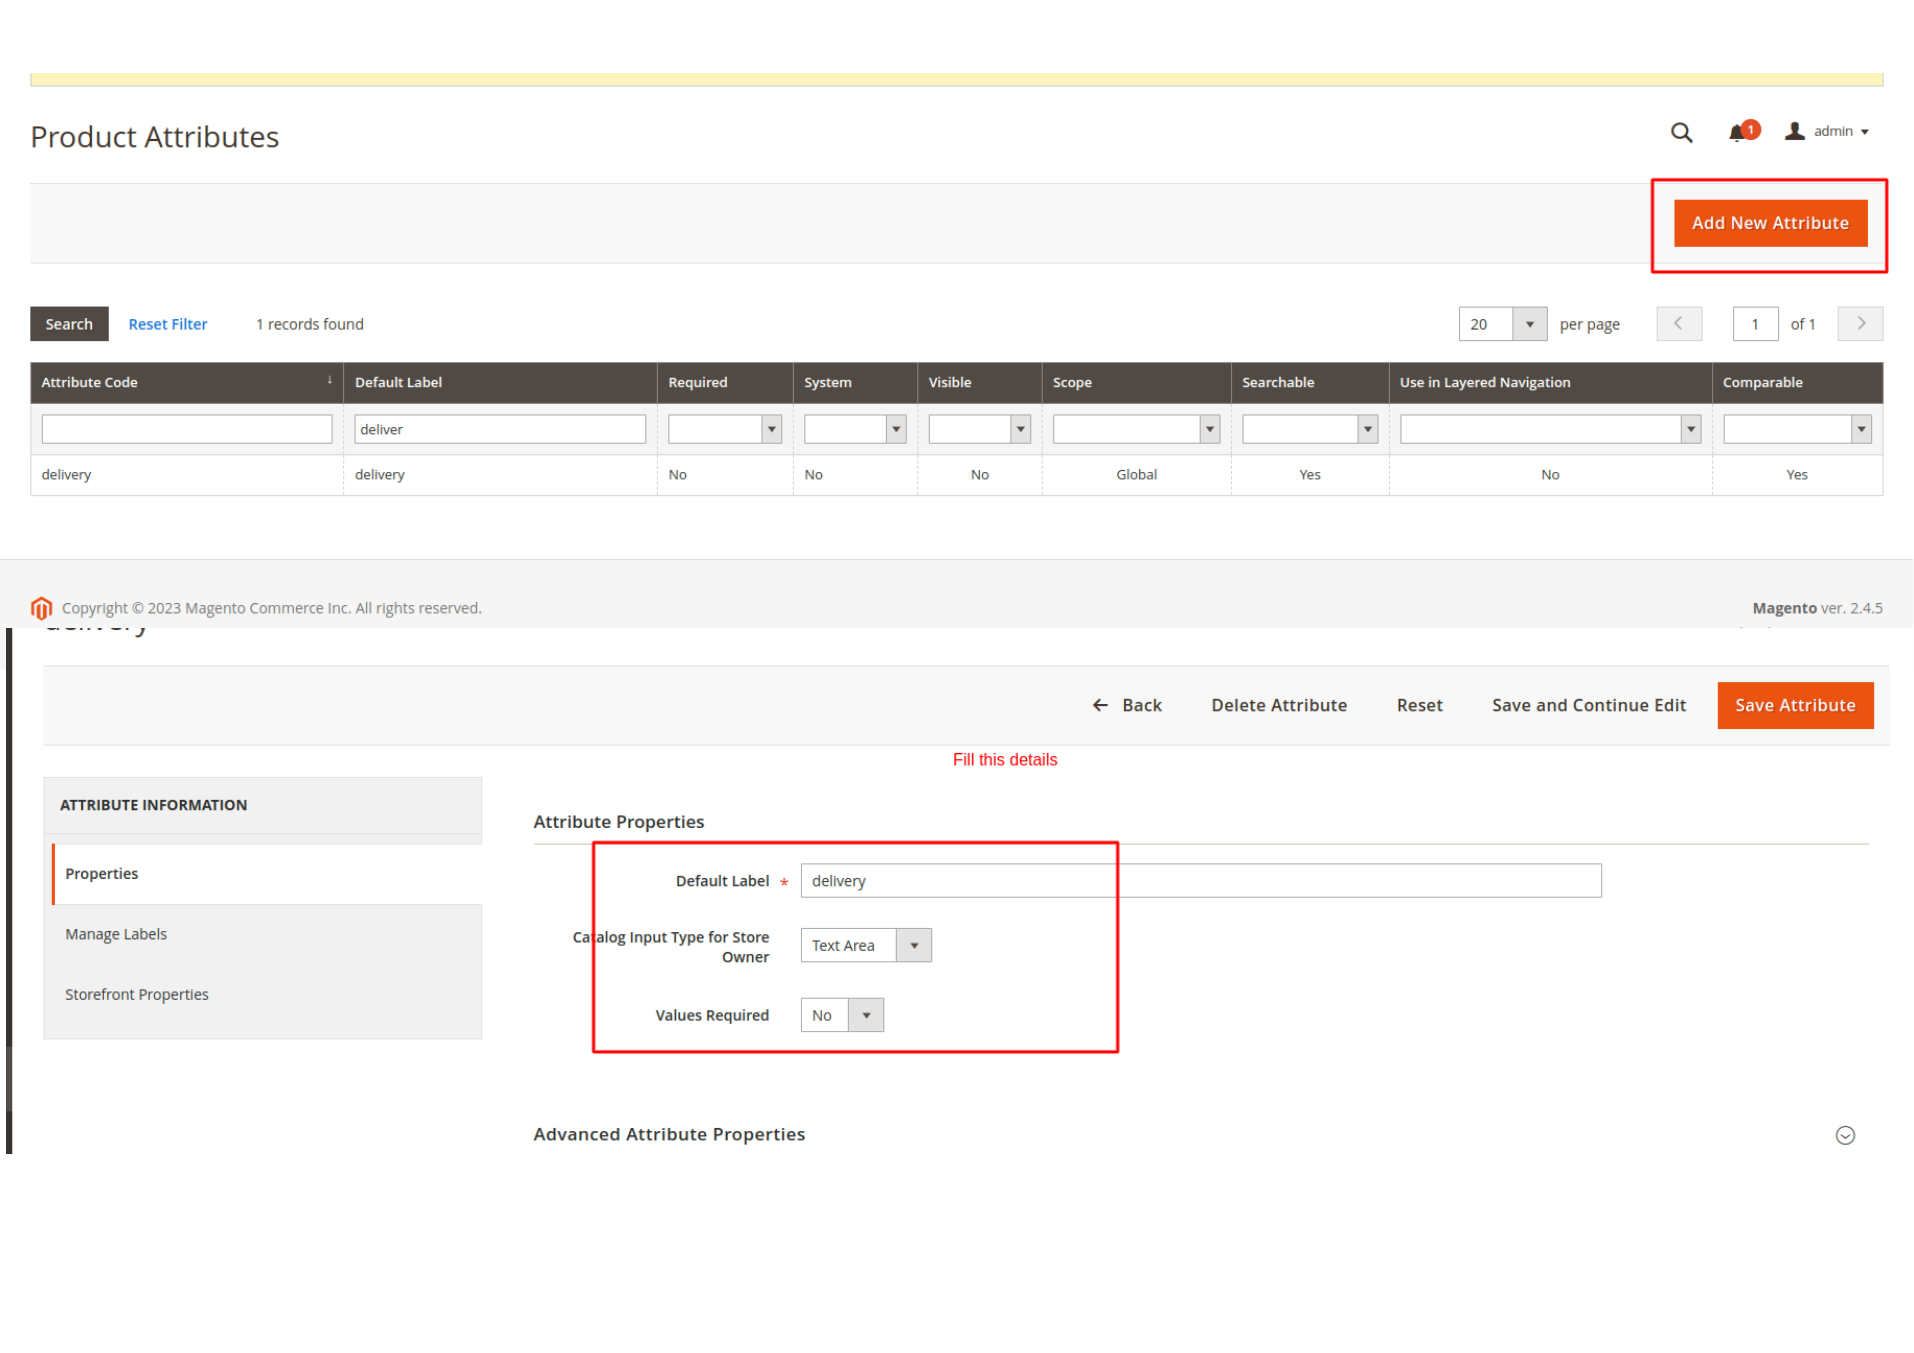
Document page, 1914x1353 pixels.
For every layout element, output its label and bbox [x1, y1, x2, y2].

picture [0, 73, 1914, 1154]
